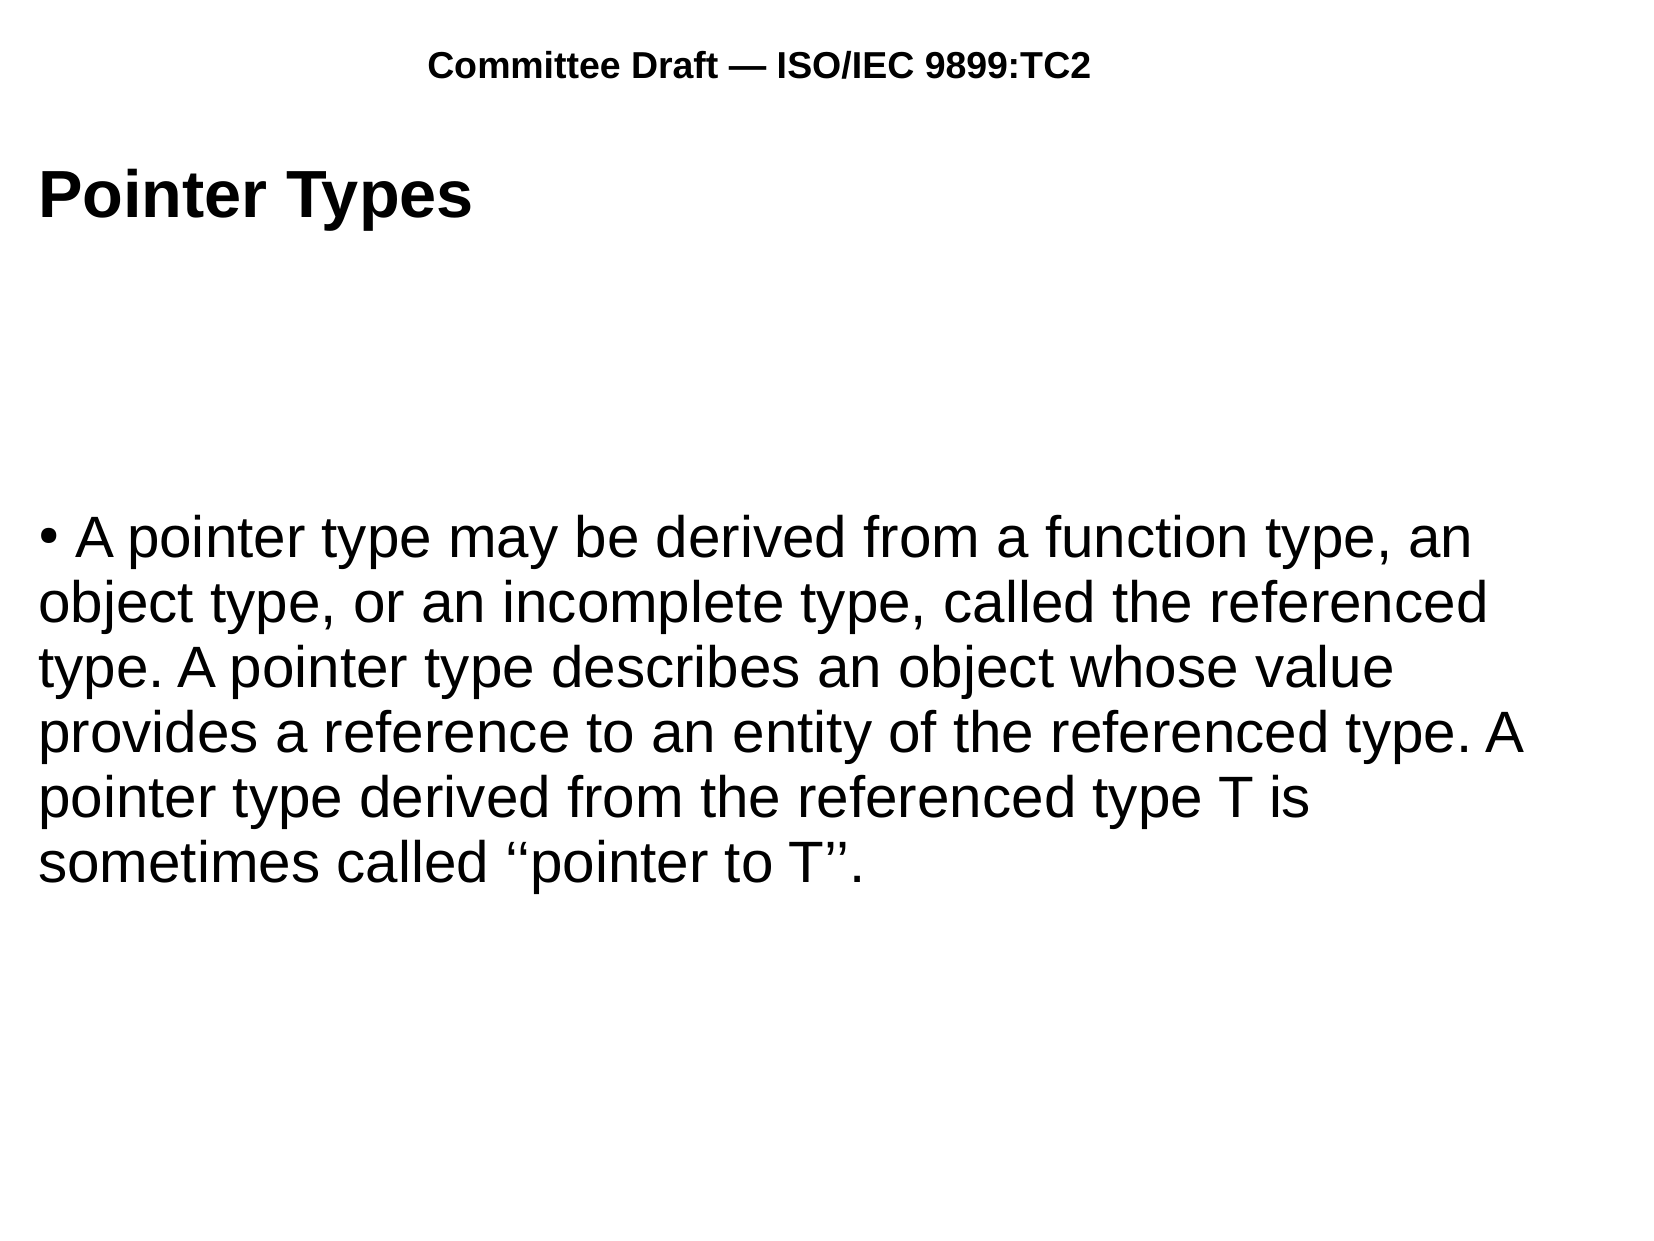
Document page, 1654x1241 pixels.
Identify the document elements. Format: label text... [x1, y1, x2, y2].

text_box Pointer Types A pointer type may be derived from a function type, an object type, or an incomplete type, called the referenced type. A pointer type describes an object whose value provides a reference to an entity of the referenced type. A pointer type derived from the referenced type T is sometimes called ‘‘pointer to T’’. [23, 150, 1576, 1201]
text_box Committee Draft — ISO/IEC 9899:TC2 [412, 37, 1107, 95]
